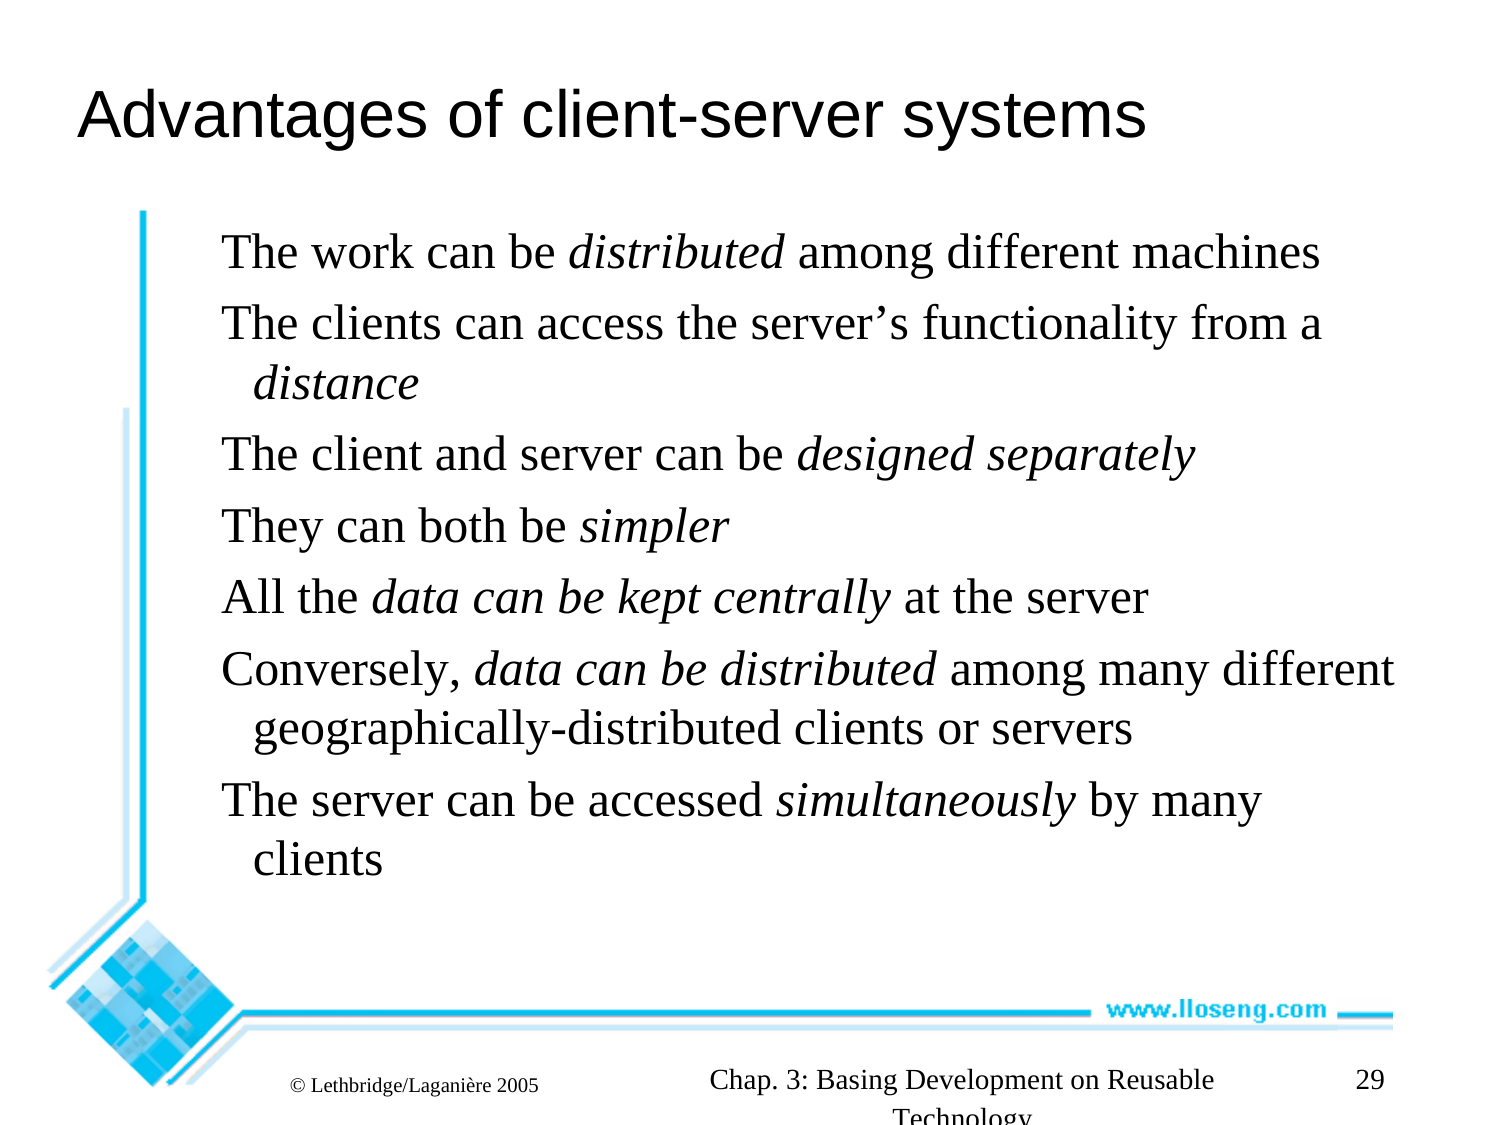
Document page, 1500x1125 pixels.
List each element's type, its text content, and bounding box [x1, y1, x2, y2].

text_box © Lethbridge/Laganière 2005 [275, 1062, 601, 1125]
list The work can be distributed among different machines The clients can access the server’s functionality from a distance The client and server can be designed separately They can both be simpler All the data can be kept centrally at the server Conversely, data can be distributed among many different geographically-distributed clients or servers The server can be accessed simultaneously by many clients [174, 212, 1413, 1011]
text_box Chap. 3: Basing Development on Reusable Technology [624, 1050, 1300, 1125]
text_box 15 [1325, 1050, 1401, 1125]
picture [163, 984, 174, 1006]
title Advantages of client-server systems [62, 37, 1413, 188]
picture [35, 199, 1363, 1089]
